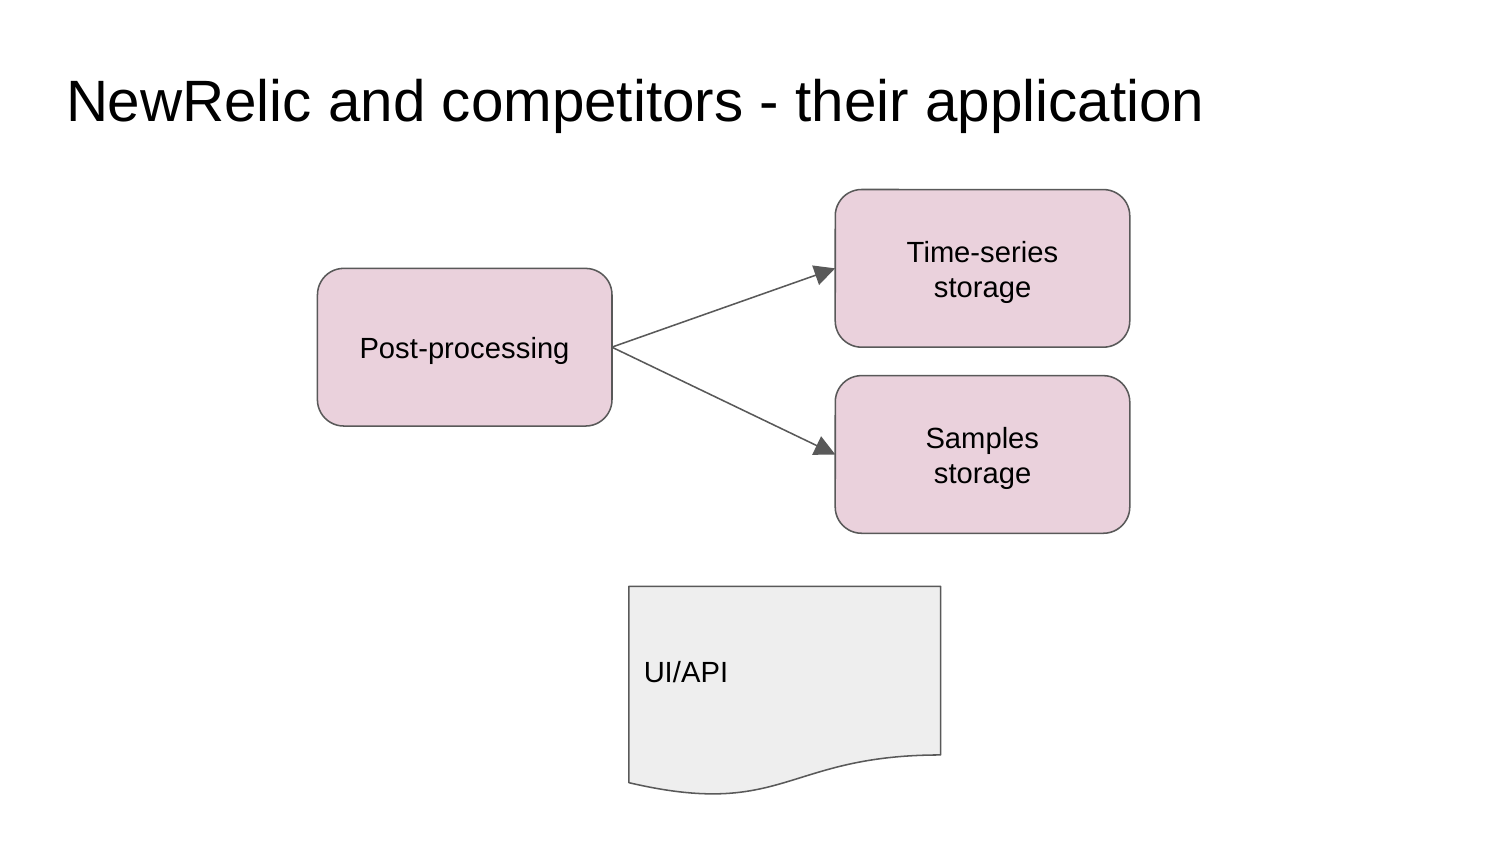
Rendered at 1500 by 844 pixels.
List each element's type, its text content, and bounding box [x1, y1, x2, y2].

title NewRelic and competitors - their application [51, 48, 1449, 142]
text_box Time-series storage [835, 189, 1130, 348]
text_box Post-processing [317, 268, 612, 427]
text_box Samples storage [835, 375, 1130, 534]
text_box UI/API [628, 586, 941, 794]
